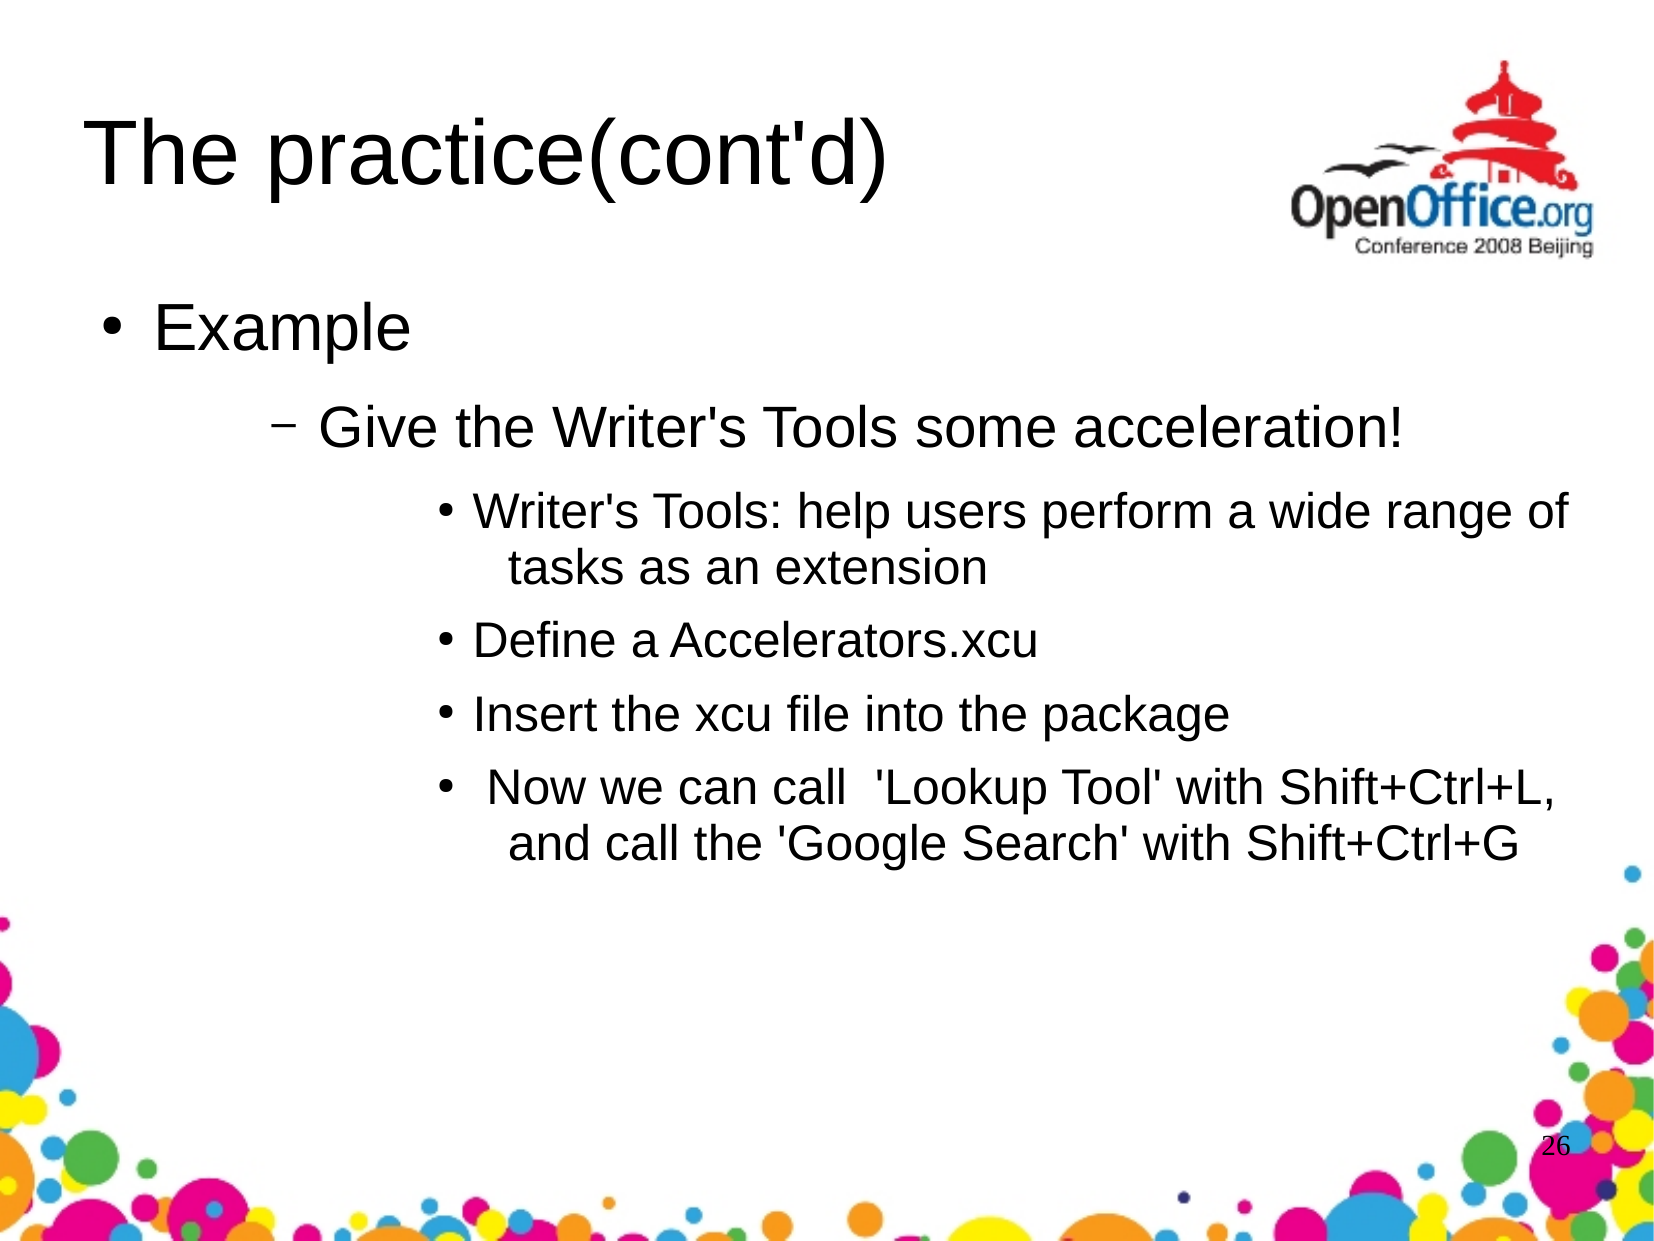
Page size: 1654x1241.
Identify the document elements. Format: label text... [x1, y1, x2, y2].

title The practice(cont'd) [82, 49, 1571, 257]
picture [0, 0, 1654, 1241]
list Example Give the Writer's Tools some acceleration! Writer's Tools: help users perform a wide range of tasks as an extension Define a Accelerators.xcu Insert the xcu file into the package Now we can call 'Lookup Tool' with Shift+Ctrl+L, and call the 'Google Search' with Shift+Ctrl+G [82, 290, 1571, 1109]
